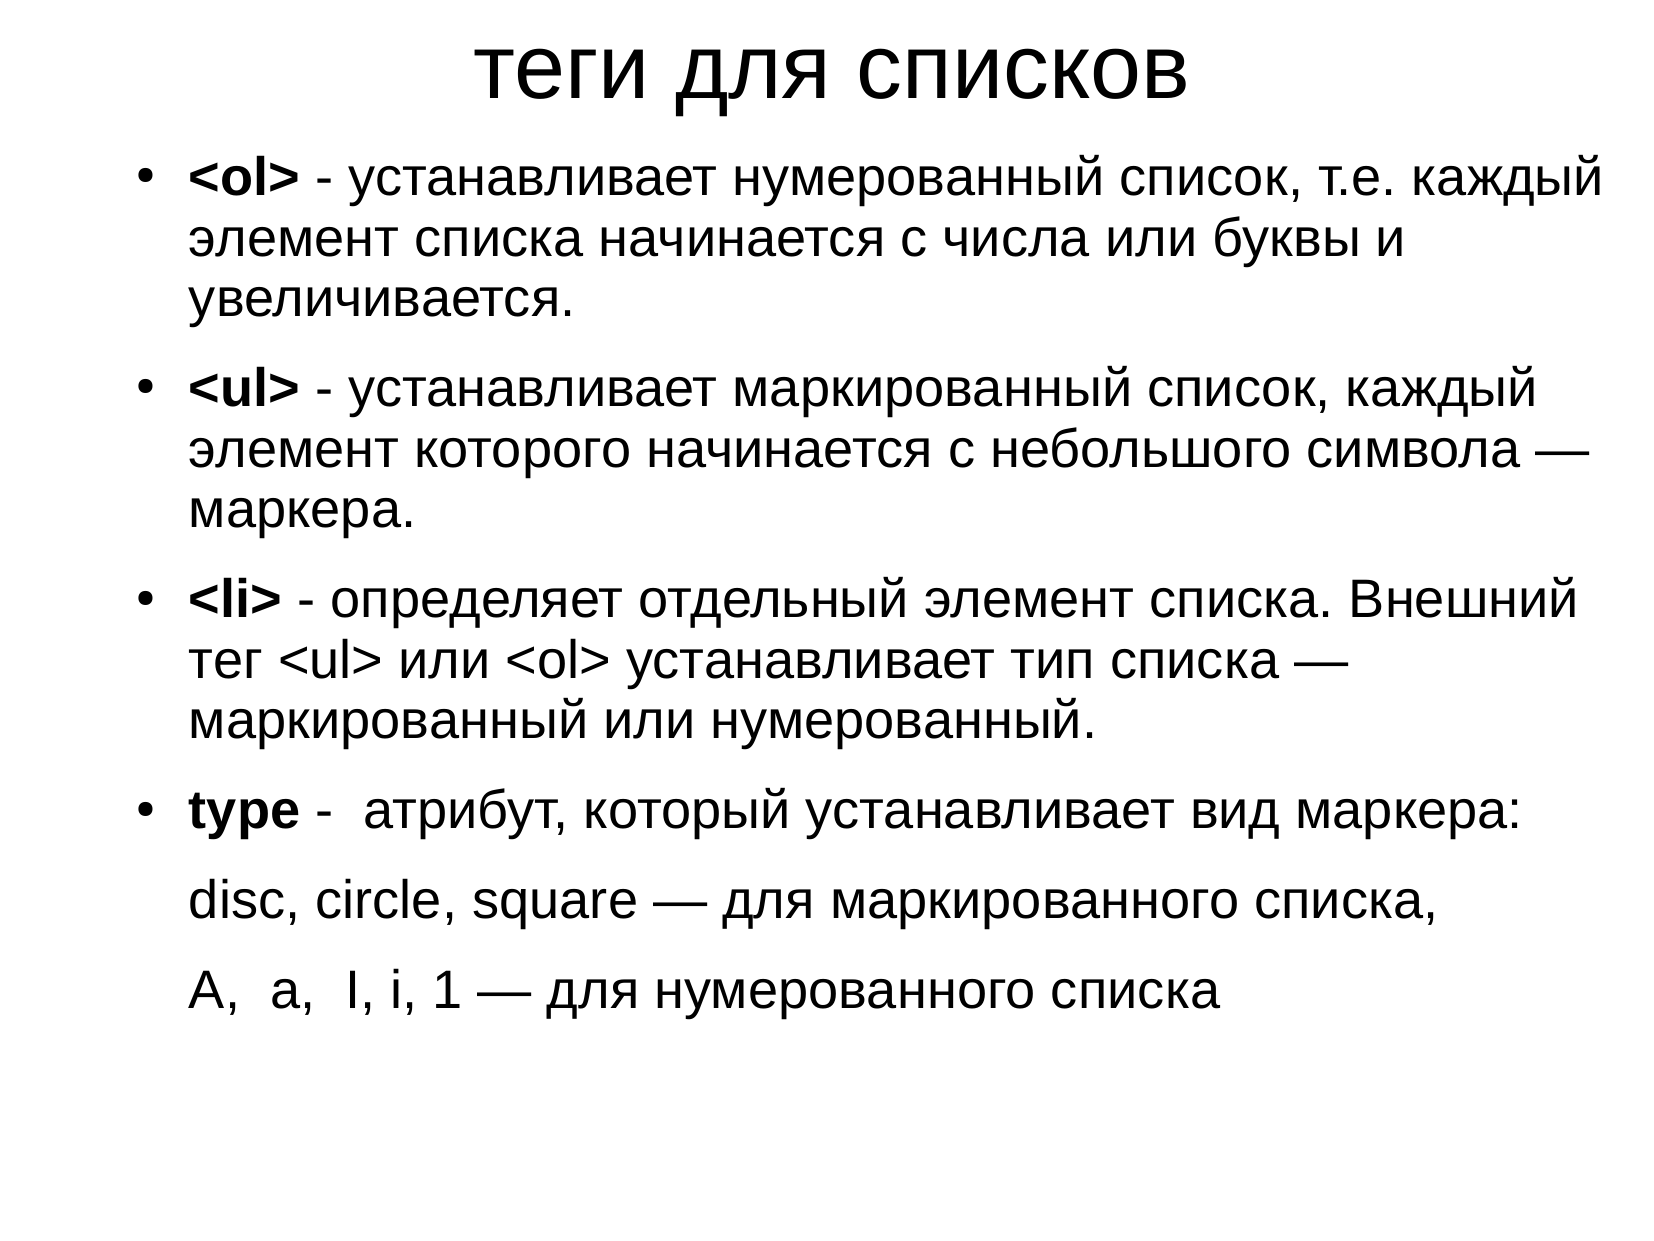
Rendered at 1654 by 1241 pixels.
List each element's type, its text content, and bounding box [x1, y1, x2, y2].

list <ol> - устанавливает нумерованный список, т.е. каждый элемент списка начинается с числа или буквы и увеличивается. <ul> - устанавливает маркированный список, каждый элемент которого начинается с небольшого символа — маркера. <li> - определяет отдельный элемент списка. Внешний тег <ul> или <ol> устанавливает тип списка — маркированный или нумерованный. type - атрибут, который устанавливает вид маркера: disc, circle, square — для маркированного списка, A, a, I, i, 1 — для нумерованного списка [118, 146, 1607, 1028]
title теги для списков [88, 15, 1577, 119]
